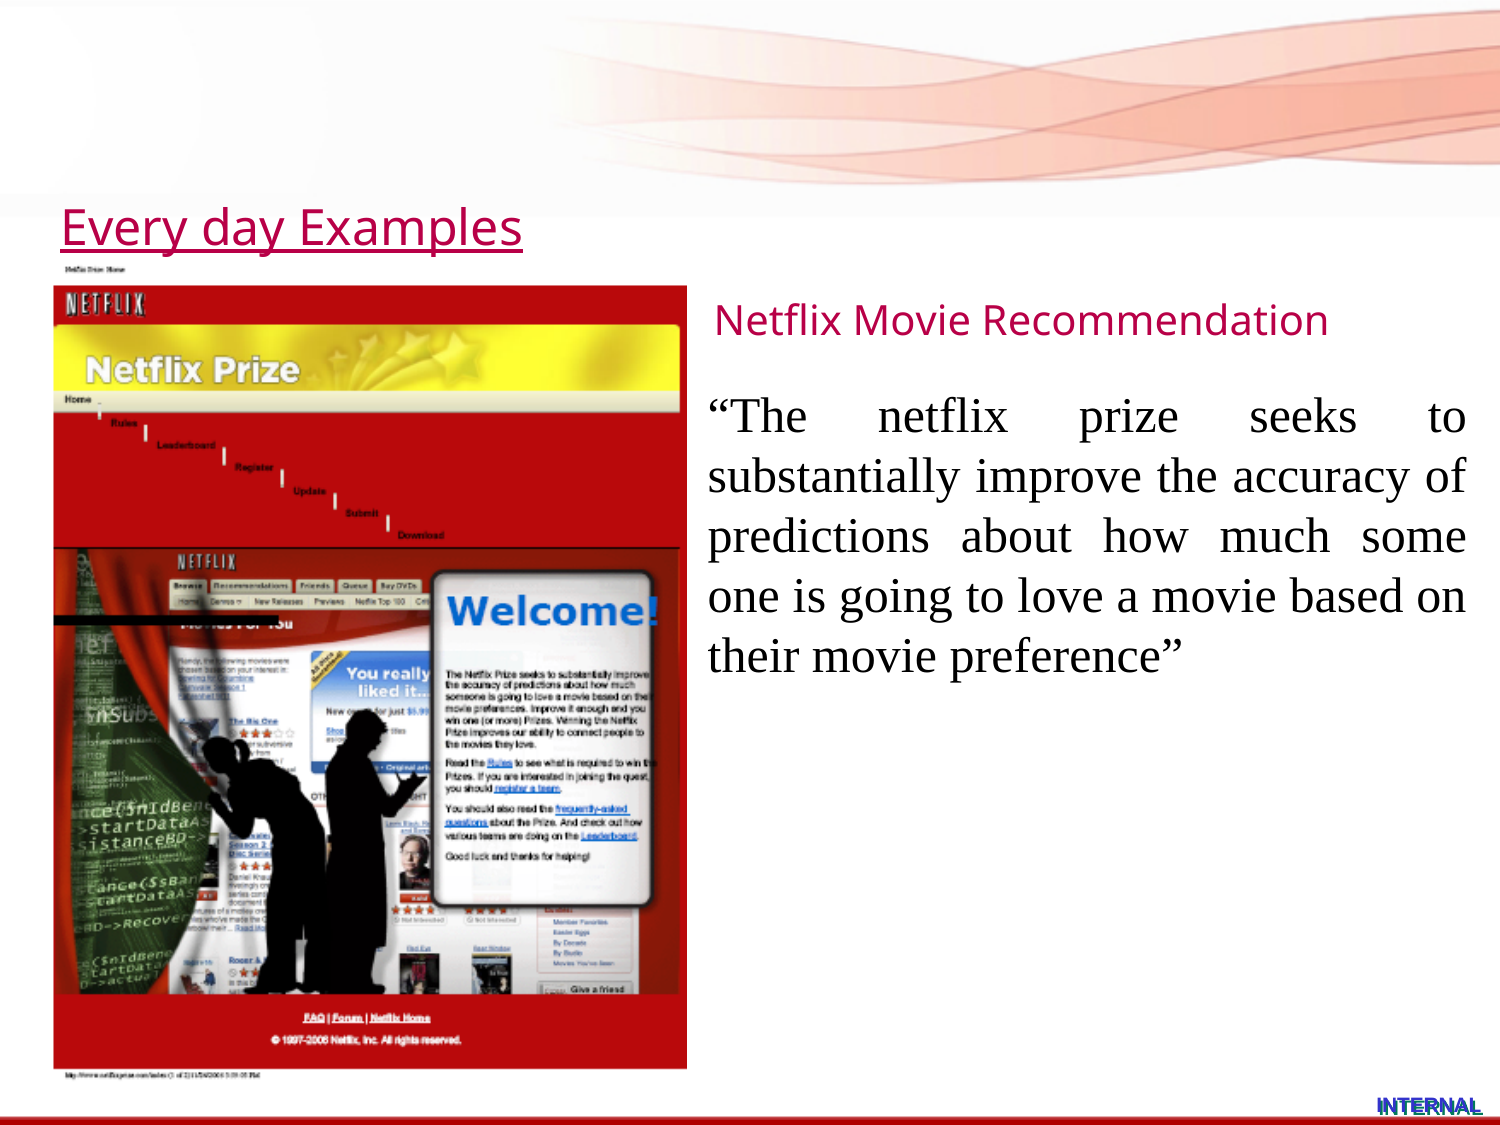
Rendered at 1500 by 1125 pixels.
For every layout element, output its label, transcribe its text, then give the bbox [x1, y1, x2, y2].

text_box Every day Examples [45, 187, 759, 263]
text_box Netflix Movie Recommendation [698, 286, 1489, 351]
text_box “The netflix prize seeks to substantially improve the accuracy of predictions about how much some one is going to love a movie based on their movie preference” [693, 375, 1483, 690]
picture [0, 0, 1500, 1120]
